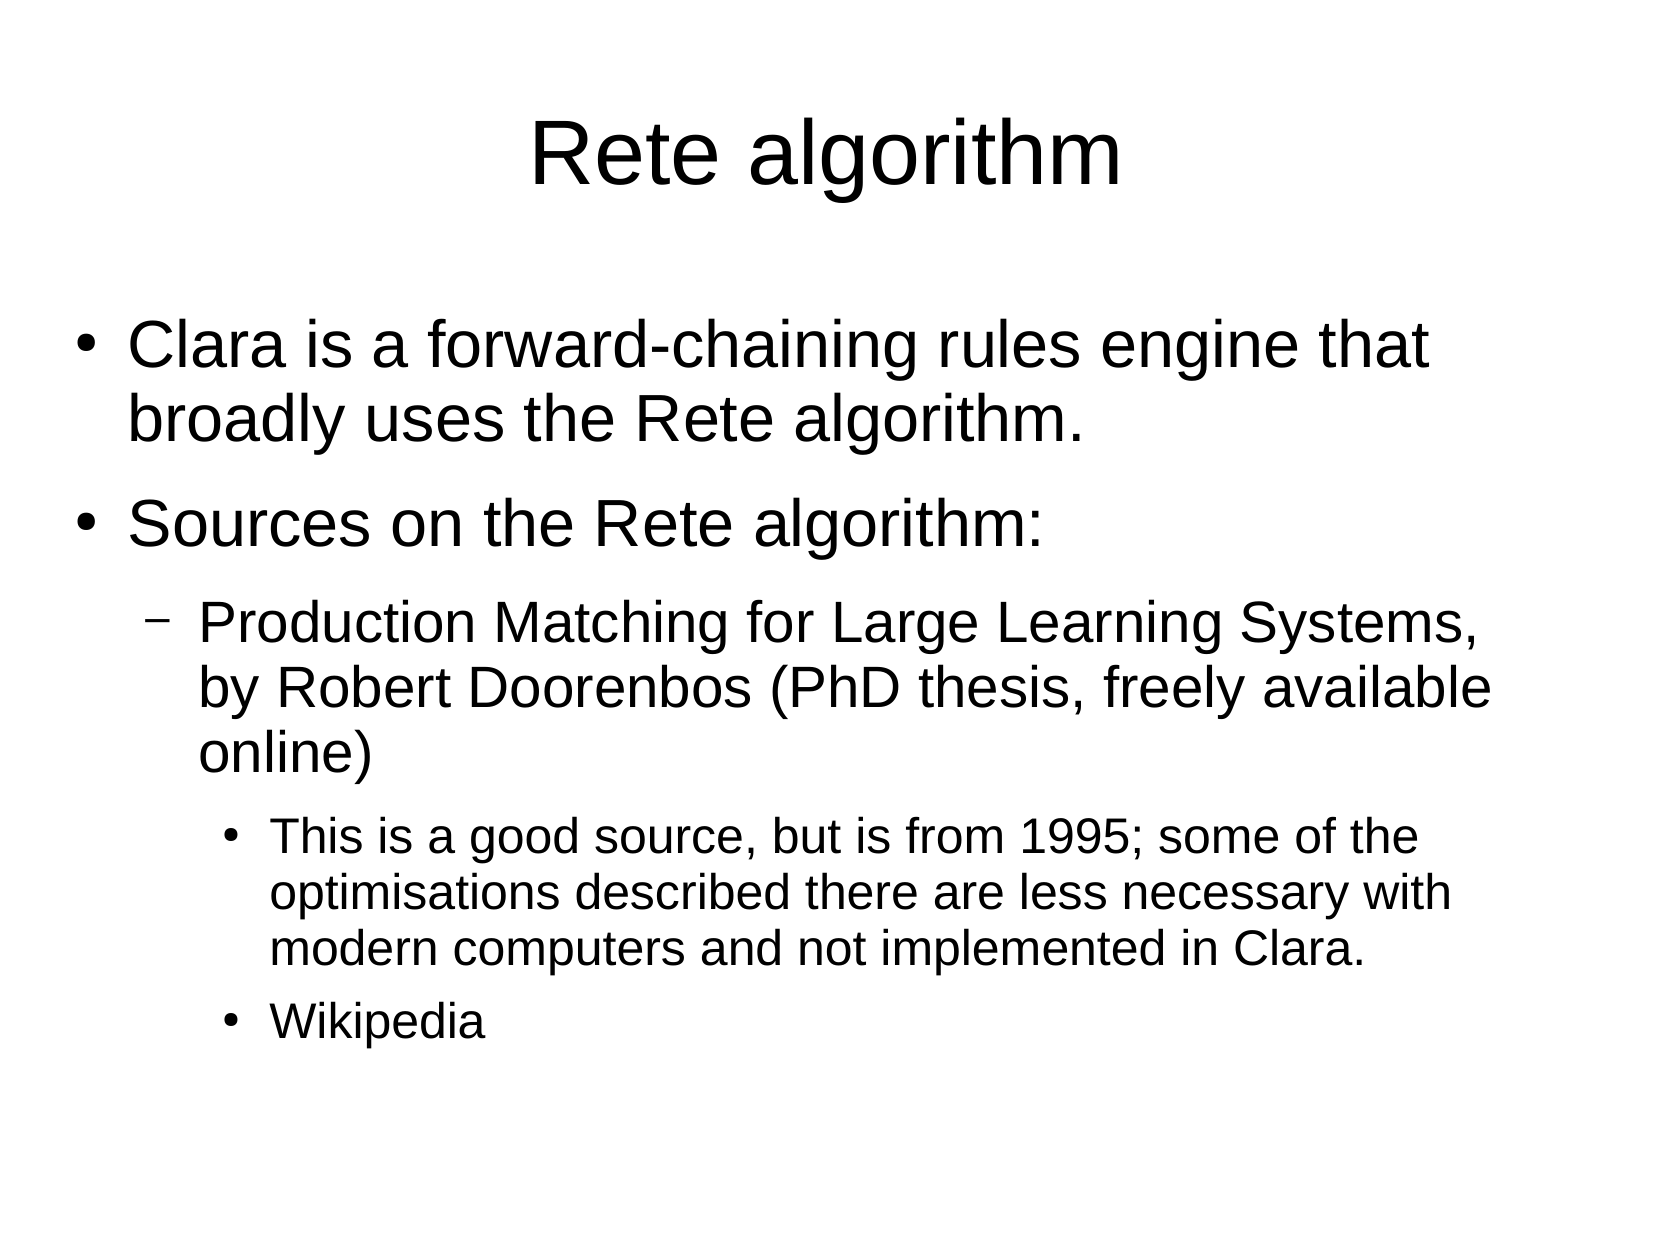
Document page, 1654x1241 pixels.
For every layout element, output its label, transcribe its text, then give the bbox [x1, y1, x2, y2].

list Clara is a forward-chaining rules engine that broadly uses the Rete algorithm. Sources on the Rete algorithm: Production Matching for Large Learning Systems, by Robert Doorenbos (PhD thesis, freely available online) This is a good source, but is from 1995; some of the optimisations described there are less necessary with modern computers and not implemented in Clara. Wikipedia [56, 306, 1545, 1126]
title Rete algorithm [82, 49, 1571, 257]
